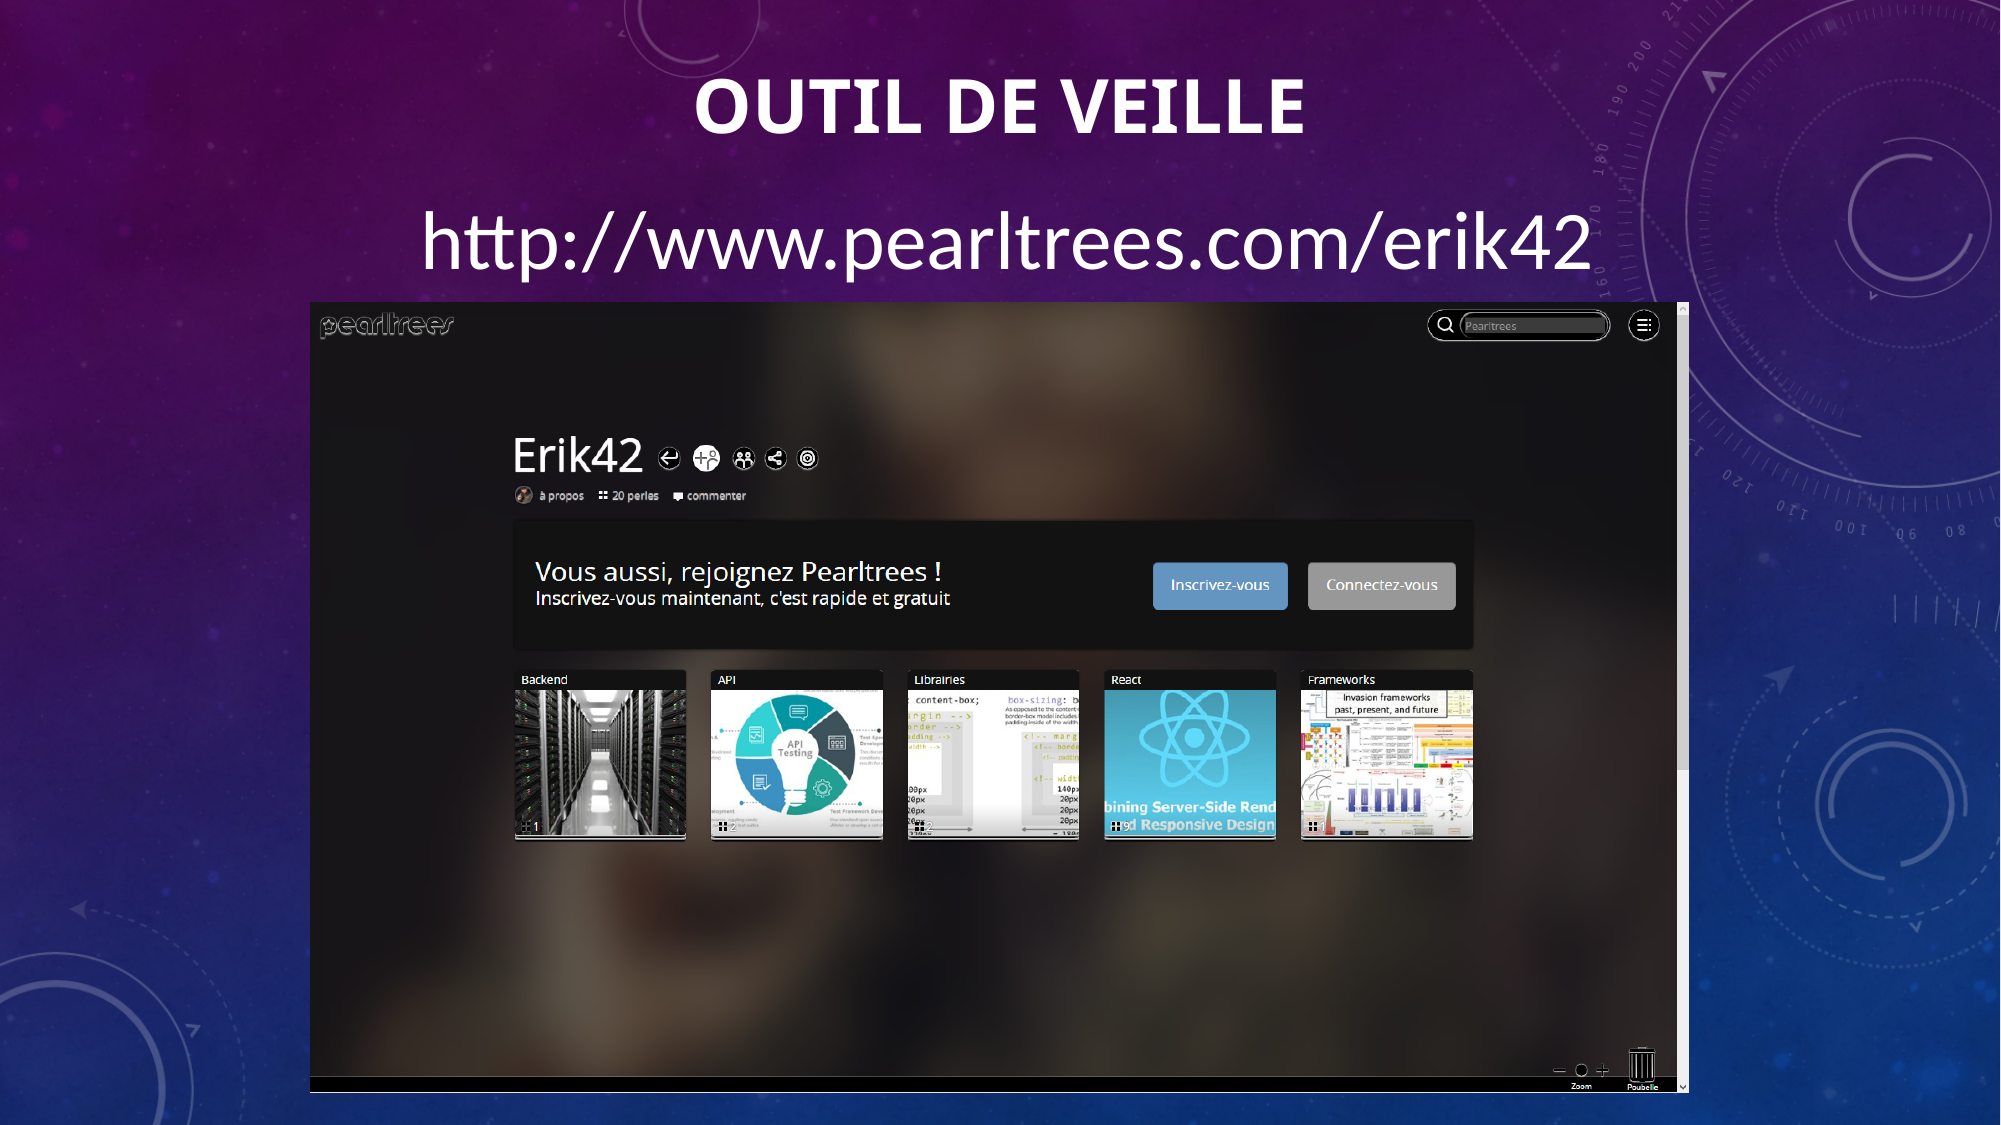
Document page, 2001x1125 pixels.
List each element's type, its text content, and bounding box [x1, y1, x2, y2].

picture [0, 0, 2001, 1125]
list http://www.pearltrees.com/erik42 [334, 171, 1664, 302]
title Outil de veille [155, 35, 1845, 172]
